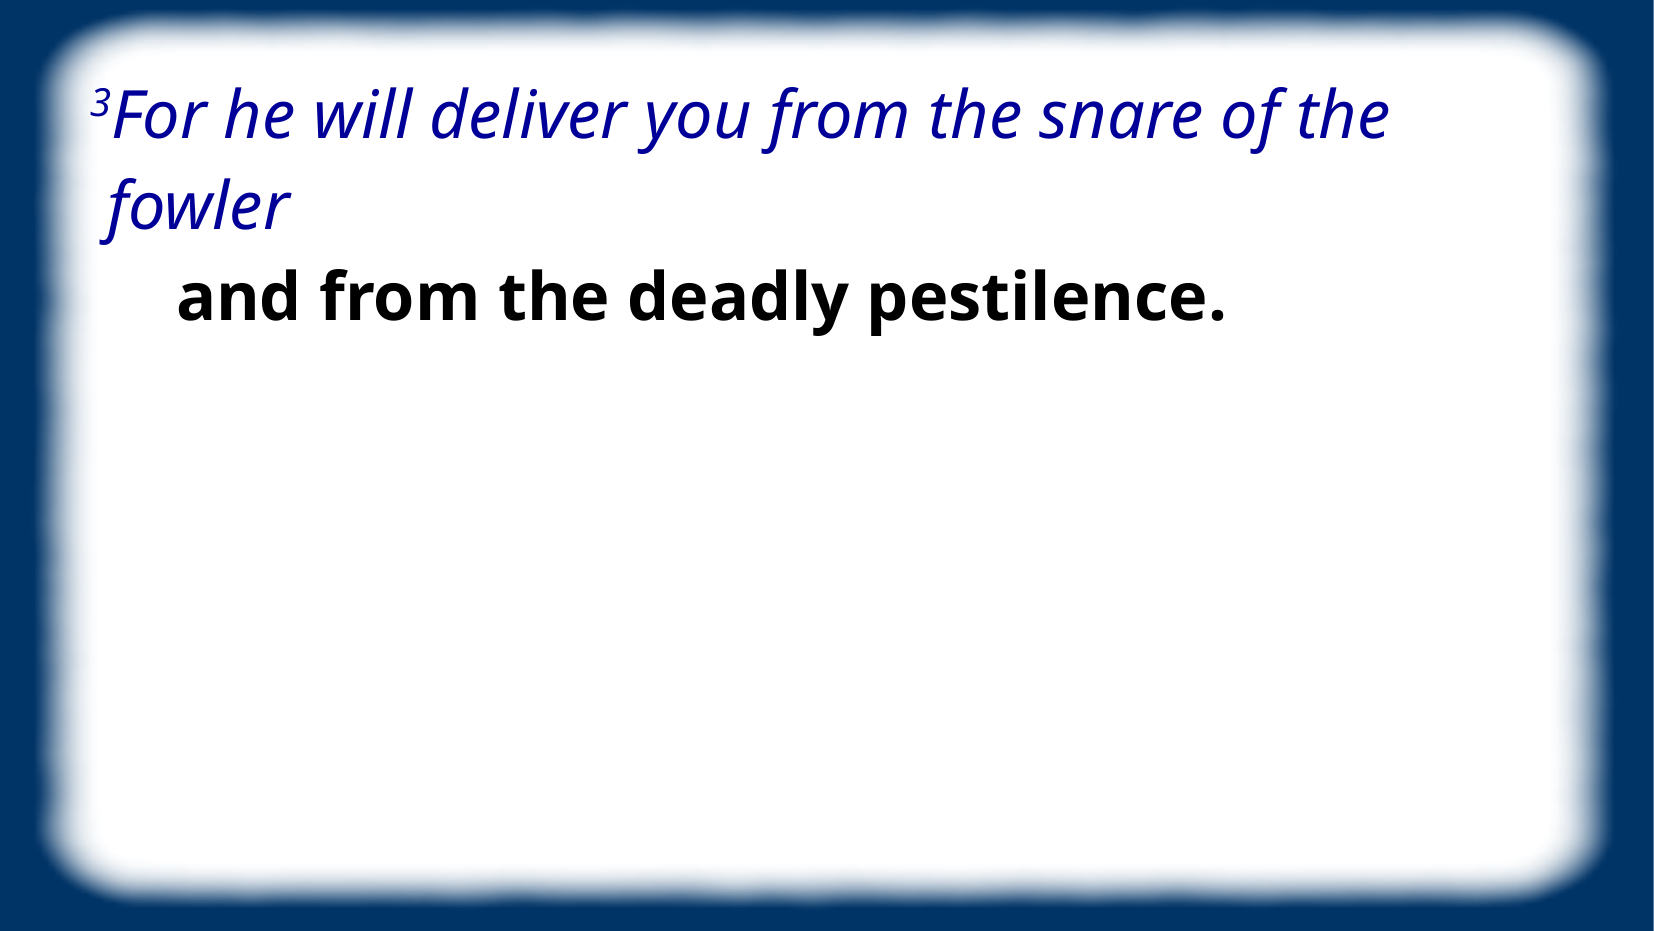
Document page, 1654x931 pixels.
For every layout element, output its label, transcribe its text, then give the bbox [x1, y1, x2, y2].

text_box 3For he will deliver you from the snare of the fowler and from the deadly pestilence. [75, 60, 1546, 376]
picture [0, 0, 1654, 931]
